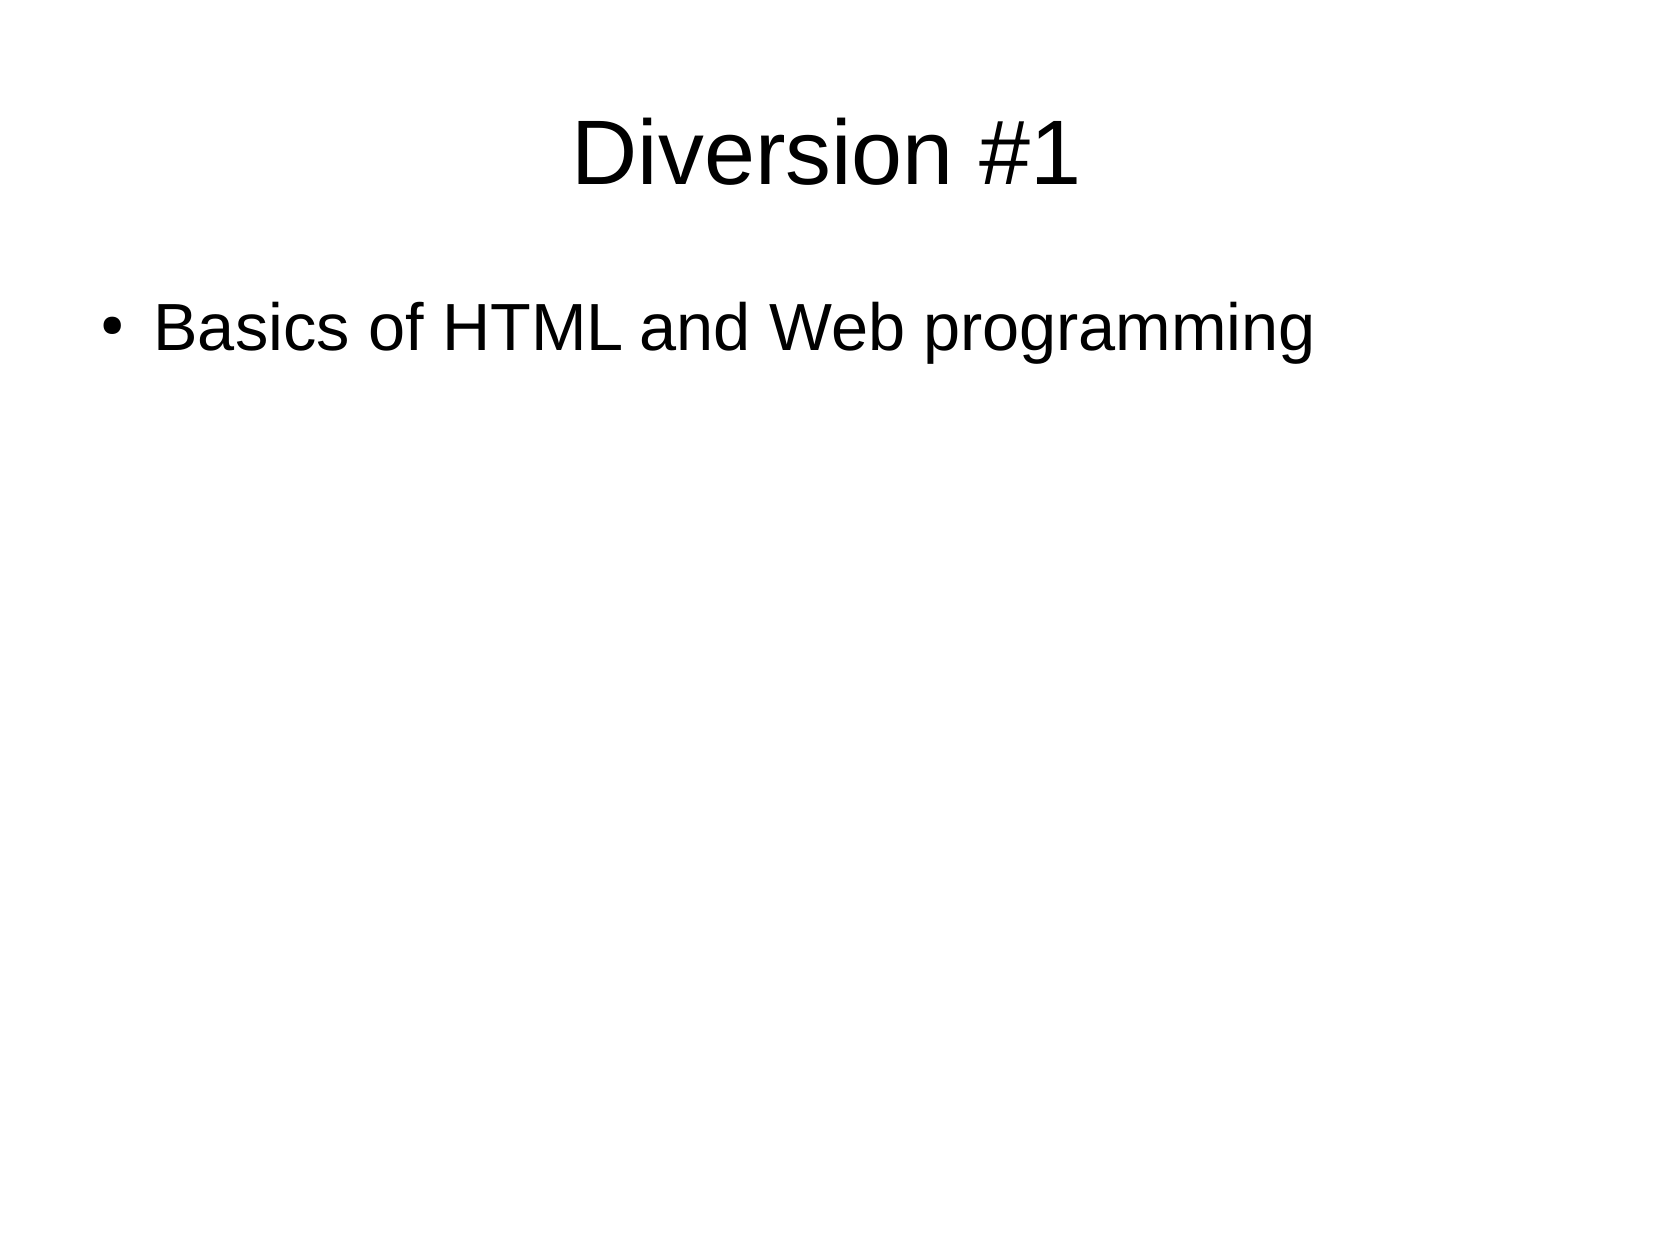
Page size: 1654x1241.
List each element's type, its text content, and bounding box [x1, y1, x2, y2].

title Diversion #1 [82, 49, 1571, 257]
list Basics of HTML and Web programming [82, 290, 1571, 1010]
